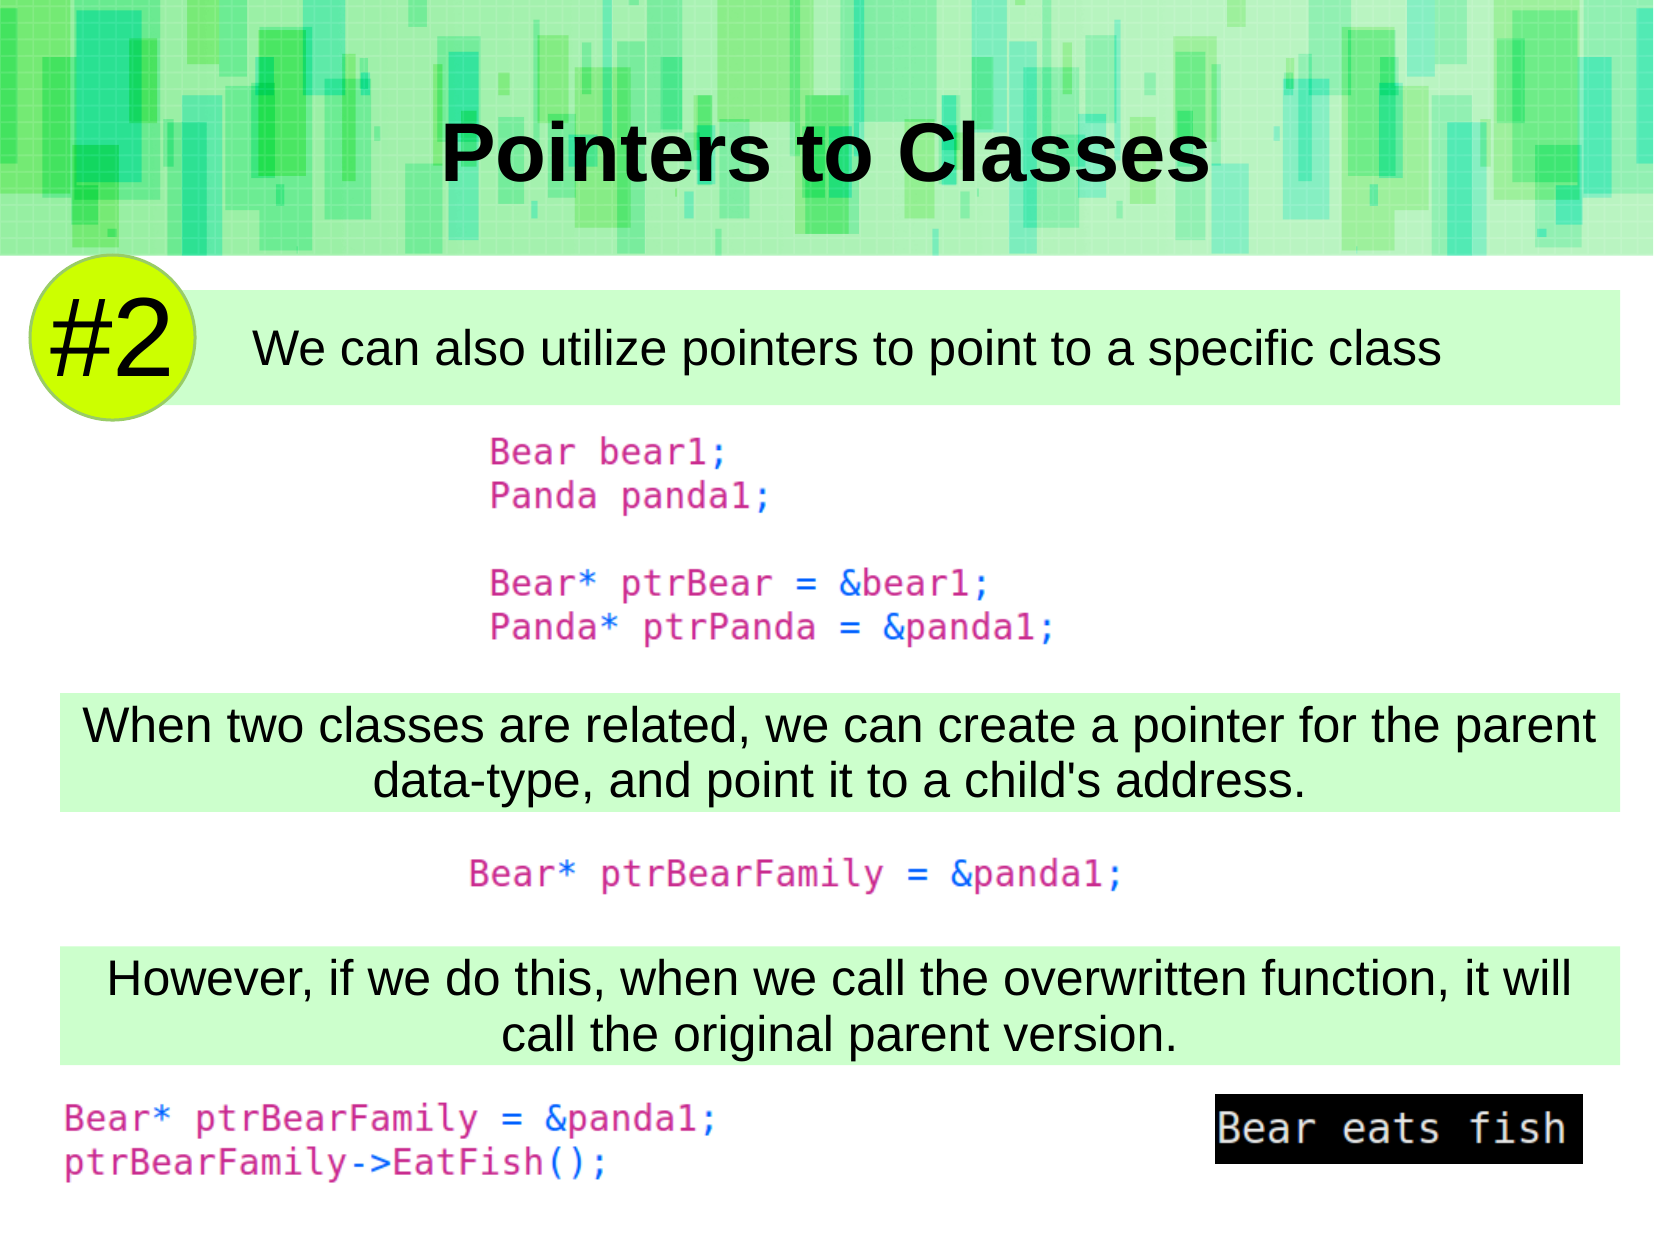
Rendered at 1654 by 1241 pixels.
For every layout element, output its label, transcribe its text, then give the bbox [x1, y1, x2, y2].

text_box We can also utilize pointers to point to a specific class [160, 290, 1621, 406]
text_box However, if we do this, when we call the overwritten function, it will call the original parent version. [60, 946, 1621, 1066]
text_box #2 [30, 255, 196, 421]
text_box When two classes are related, we can create a pointer for the parent data-type, and point it to a child's address. [60, 693, 1621, 812]
title Pointers to Classes [82, 49, 1571, 257]
picture [0, 0, 1654, 1241]
